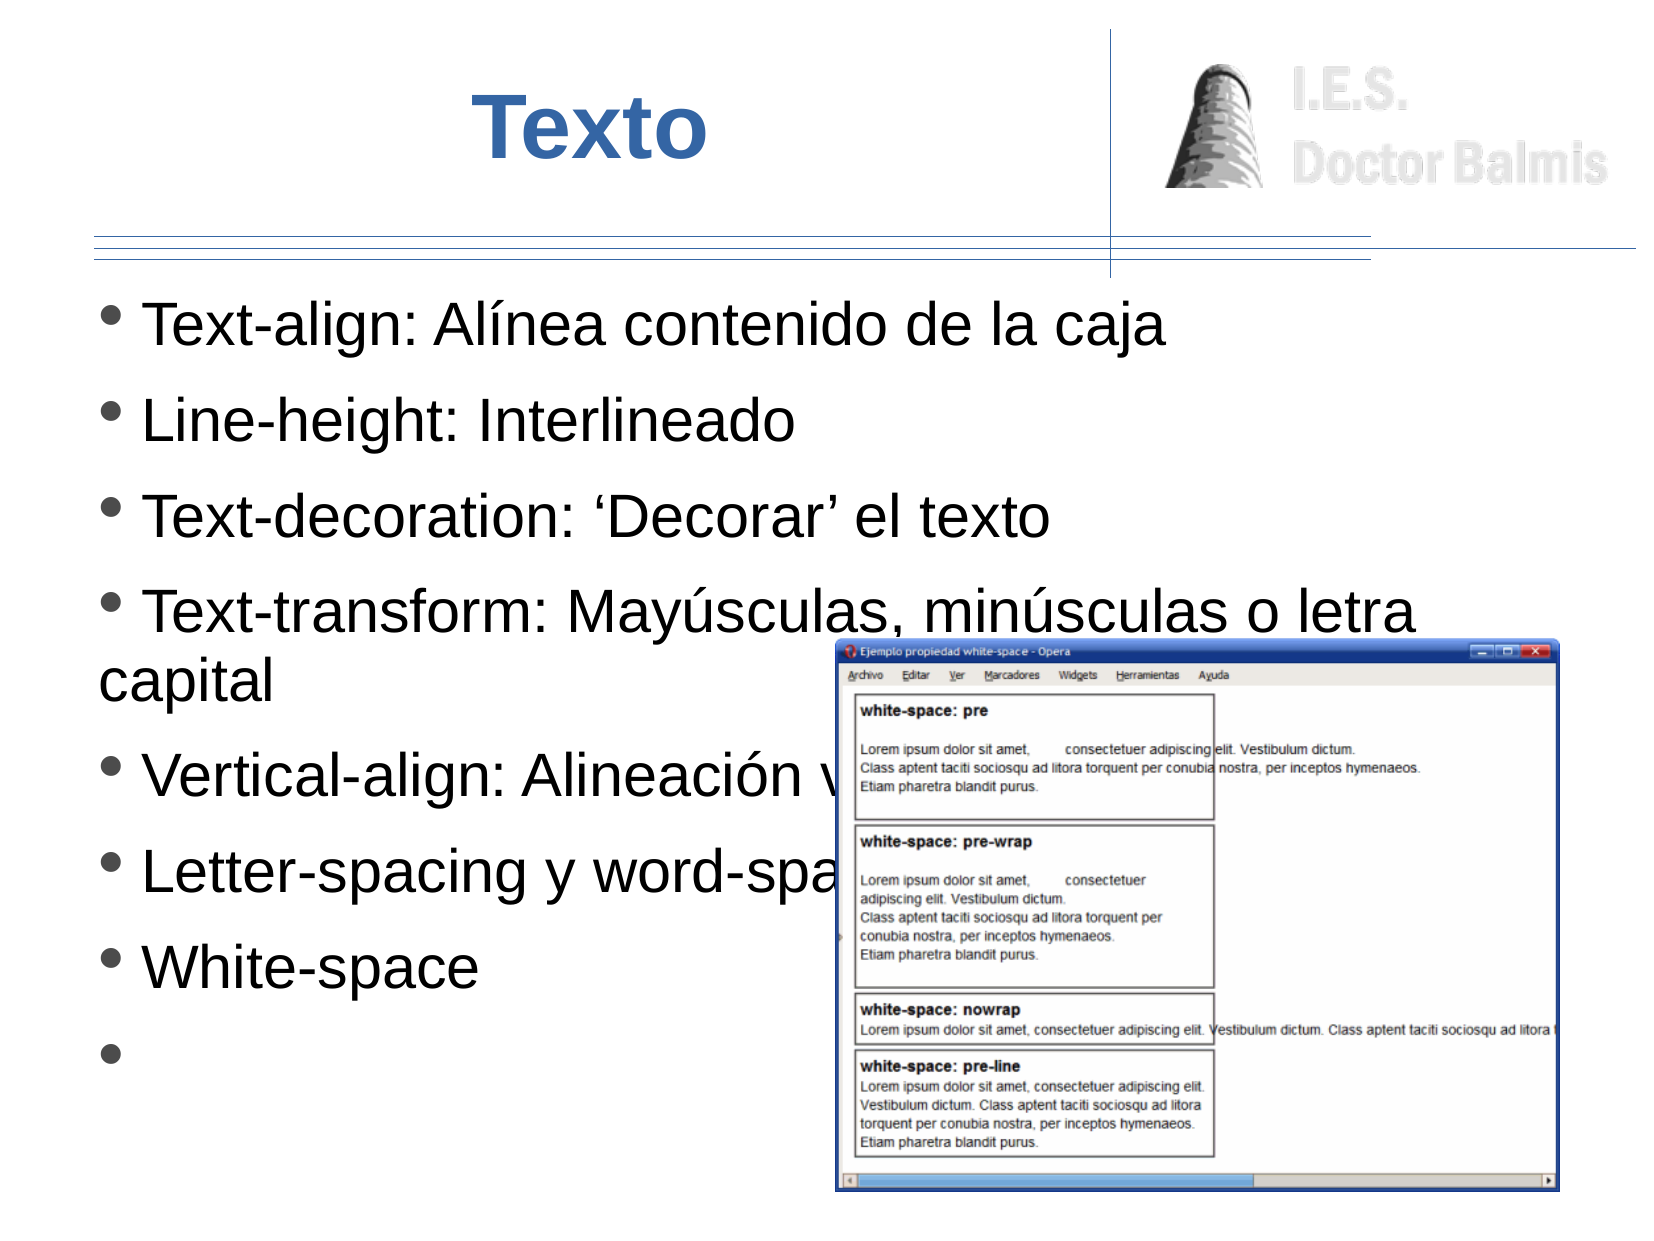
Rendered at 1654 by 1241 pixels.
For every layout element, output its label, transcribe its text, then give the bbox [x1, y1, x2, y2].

picture [835, 637, 1560, 1192]
list Text-align: Alínea contenido de la caja Line-height: Interlineado Text-decoration: ‘Decorar’ el texto Text-transform: Mayúsculas, minúsculas o letra capital Vertical-align: Alineación vertical del texto Letter-spacing y word-spacing White-space [82, 290, 1571, 1010]
title Texto [118, 23, 1063, 231]
picture [1133, 64, 1619, 188]
